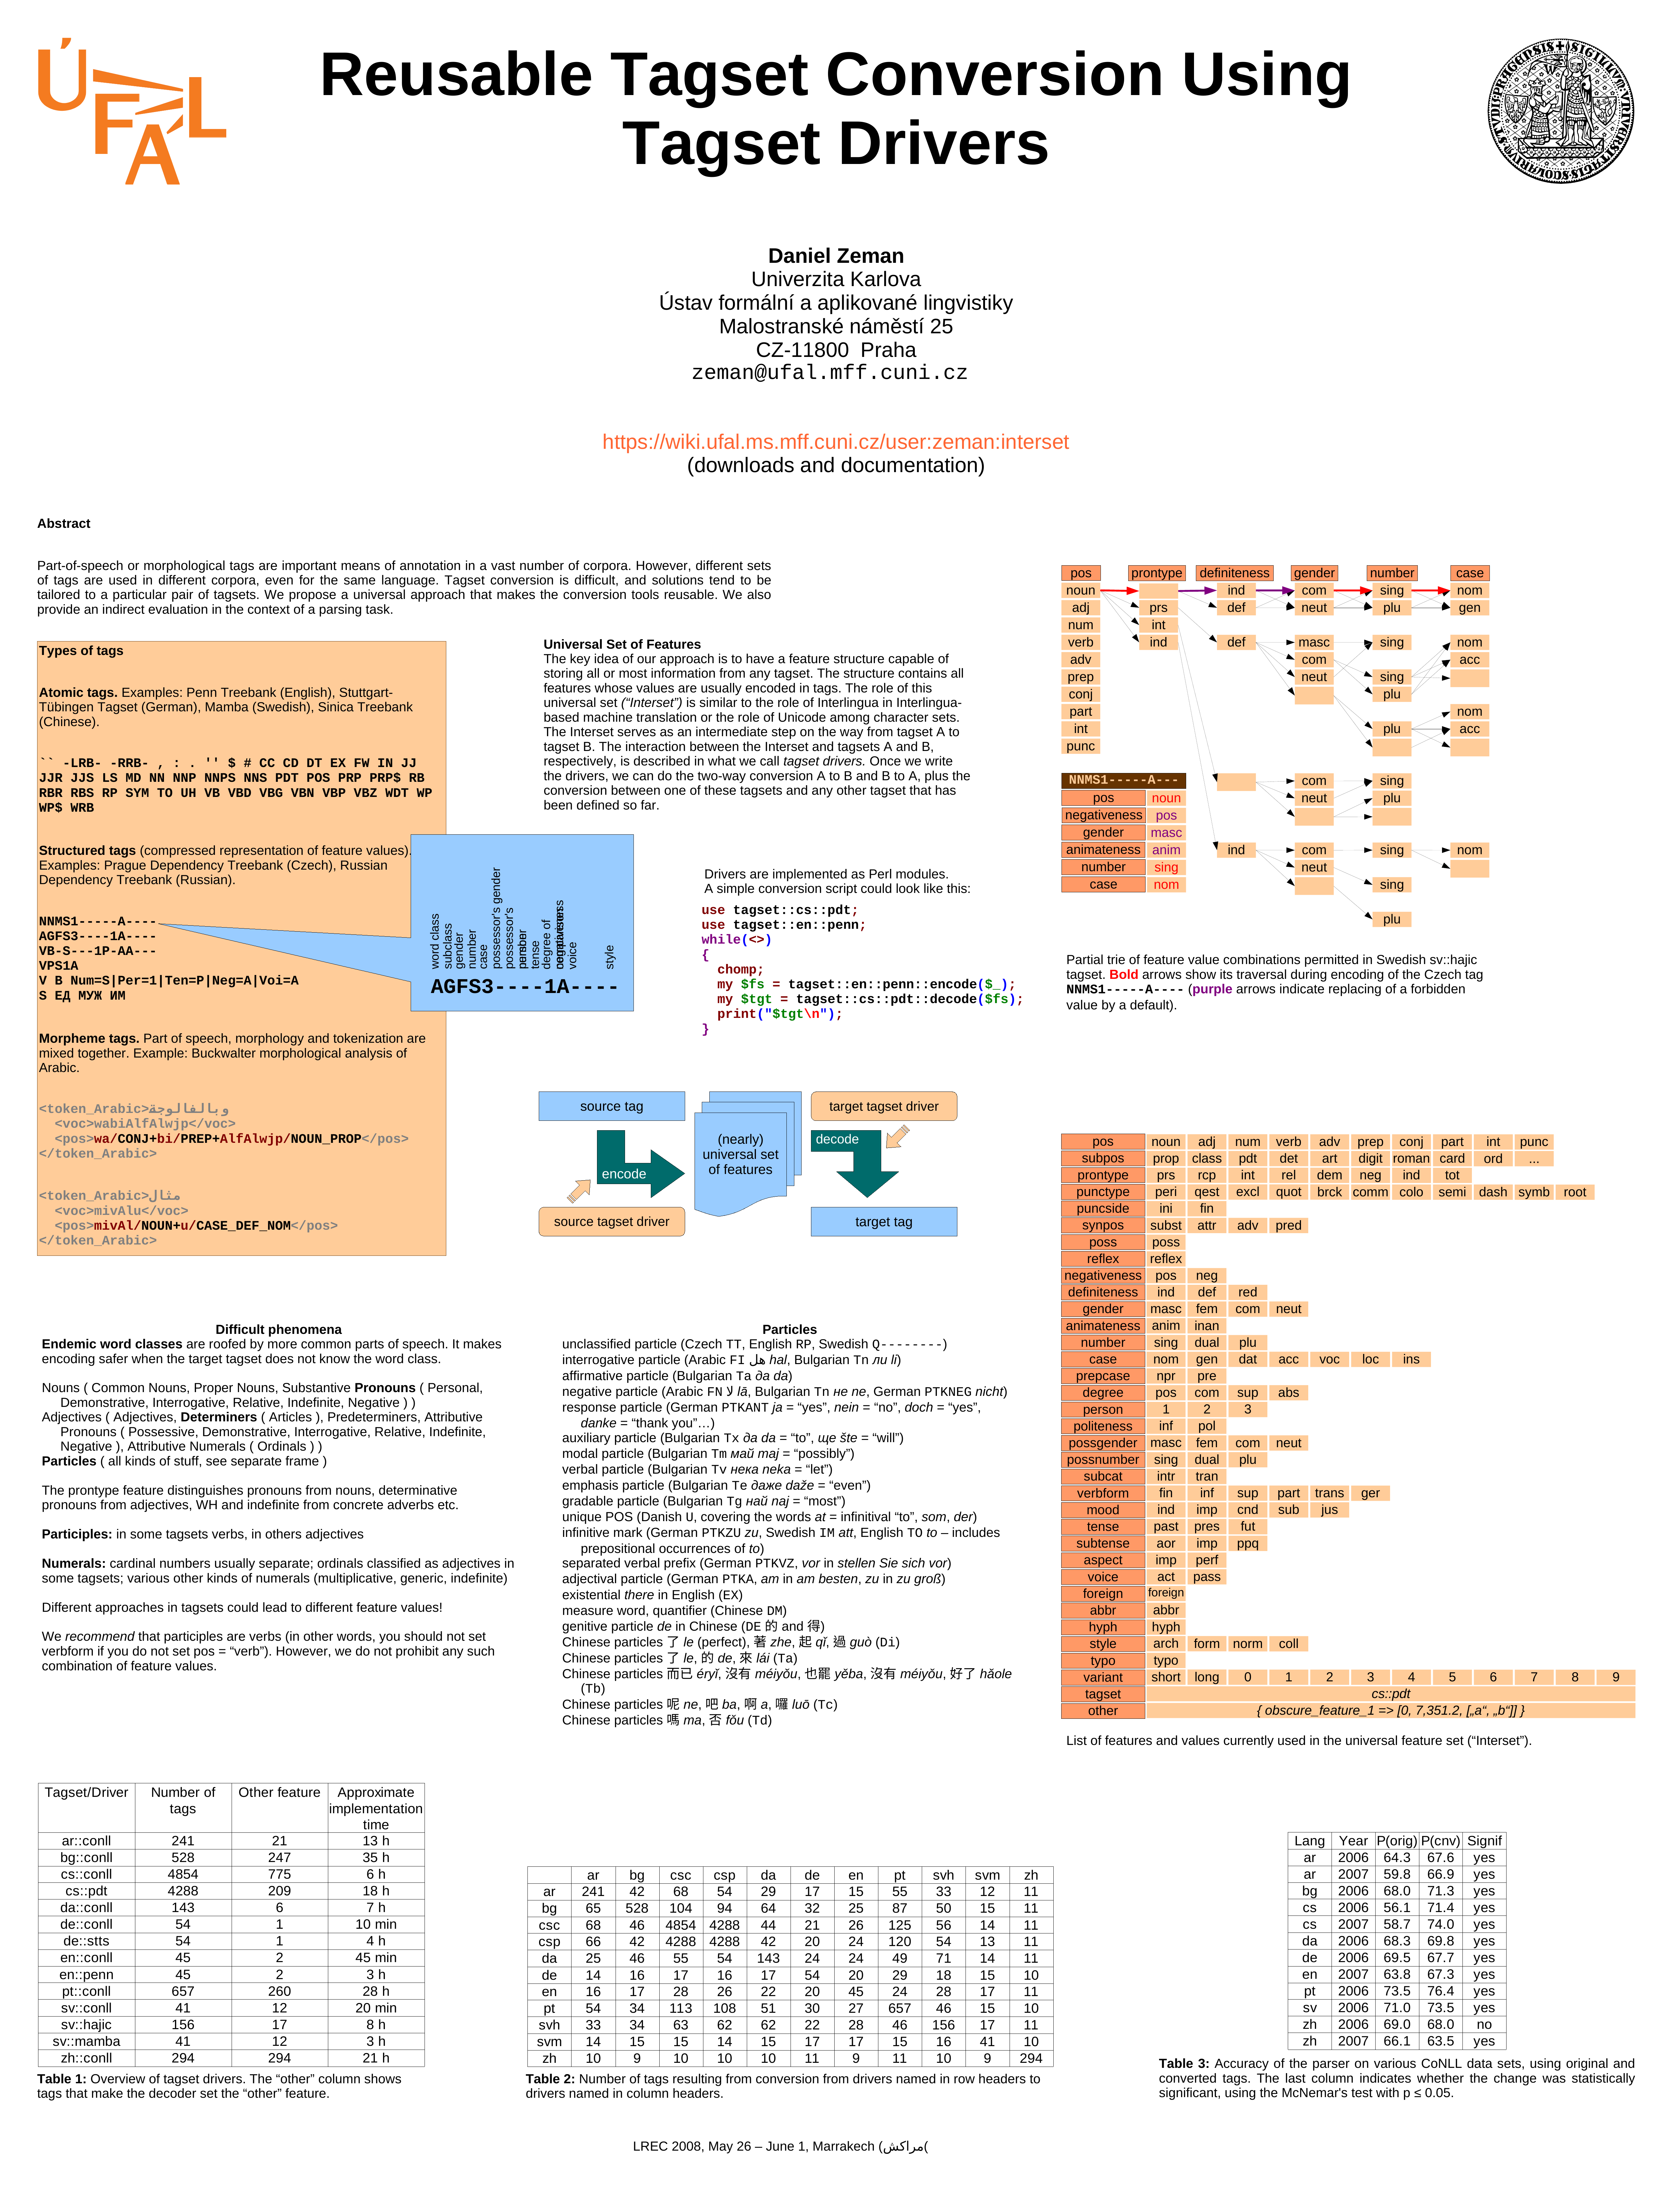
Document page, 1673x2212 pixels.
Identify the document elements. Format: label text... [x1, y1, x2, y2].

list plu [1228, 1452, 1268, 1468]
list number [1061, 1335, 1145, 1350]
list root [1556, 1184, 1595, 1200]
list pos [1062, 790, 1146, 806]
list neut [1269, 1301, 1308, 1317]
list number [1367, 565, 1418, 581]
list plu [1372, 790, 1412, 806]
list peri [1146, 1184, 1186, 1200]
list neut [1295, 860, 1334, 875]
list animateness [1061, 1318, 1145, 1334]
list Table 3: Accuracy of the parser on various CoNLL data sets, using original and converted tags. The last column indicates whether the change was statistically significant, using the McNemar's test with p ≤ 0.05. [1159, 2056, 1636, 2102]
list prep [1061, 669, 1101, 685]
list norm [1228, 1636, 1268, 1651]
text_box [158, 834, 634, 1011]
list plu [1372, 686, 1412, 702]
list tagset [1061, 1686, 1145, 1702]
list conj [1061, 686, 1101, 702]
list [1139, 583, 1178, 599]
text_box [597, 1130, 685, 1198]
list mood [1061, 1502, 1145, 1518]
list typo [1061, 1653, 1145, 1668]
text_box target tag [811, 1207, 957, 1236]
list ind [1392, 1168, 1431, 1183]
list pres [1187, 1519, 1227, 1534]
list sup [1228, 1385, 1267, 1401]
text_box Drivers are implemented as Perl modules. A simple conversion script could look like this: [700, 864, 976, 899]
list Table 2: Number of tags resulting from conversion from drivers named in row headers to drivers named in column headers. [526, 2071, 1060, 2102]
list prs [1139, 600, 1178, 616]
list part [1433, 1134, 1472, 1150]
list poss [1146, 1234, 1186, 1250]
list 2 [1310, 1669, 1349, 1685]
list prop [1146, 1151, 1186, 1166]
list inan [1187, 1318, 1226, 1334]
list 5 [1433, 1669, 1472, 1685]
text_box Difficult phenomena Endemic word classes are roofed by more common parts of speech. It makes encoding safer when the target tagset does not know the word class. Nouns ( Common Nouns, Proper Nouns, Substantive Pronouns ( Personal, Demonstrative, Interrogative, Relative, Indefinite, Negative ) ) Adjectives ( Adjectives, Determiners ( Articles ), Predeterminers, Attributive Pronouns ( Possessive, Demonstrative, Interrogative, Relative, Indefinite, Negative ), Attributive Numerals ( Ordinals ) ) Particles ( all kinds of stuff, see separate frame ) The prontype feature distinguishes pronouns from nouns, determinative pronouns from adjectives, WH and indefinite from concrete adverbs etc. Participles: in some tagsets verbs, in others adjectives Numerals: cardinal numbers usually separate; ordinals classified as adjectives in some tagsets; various other kinds of numerals (multiplicative, generic, indefinite) Different approaches in tagsets could lead to different feature values! We recommend that participles are verbs (in other words, you should not set verbform if you do not set pos = “verb”). However, we do not prohibit any such combination of feature values. [37, 1319, 521, 1680]
list inf [1146, 1419, 1186, 1434]
list fem [1187, 1435, 1226, 1451]
list aor [1146, 1536, 1186, 1551]
list subtense [1061, 1536, 1145, 1551]
list card [1433, 1151, 1472, 1166]
text_box [1022, 1368, 1589, 1391]
list abbr [1146, 1603, 1186, 1618]
list fin [1146, 1485, 1186, 1501]
list imp [1146, 1552, 1186, 1568]
list 1 [1146, 1402, 1186, 1417]
list pos [1061, 1134, 1145, 1149]
list sing [1372, 773, 1412, 789]
text_box [886, 1128, 906, 1148]
list masc [1146, 1435, 1186, 1451]
text_box tense [526, 862, 537, 974]
list punctype [1061, 1184, 1145, 1200]
list trans [1310, 1485, 1349, 1501]
list npr [1146, 1368, 1186, 1384]
list gender [1291, 565, 1338, 581]
list brck [1310, 1184, 1349, 1200]
list 9 [1597, 1670, 1636, 1685]
list red [1228, 1285, 1268, 1300]
list sing [1372, 635, 1412, 650]
list ind [1217, 583, 1256, 598]
list 2 [1187, 1402, 1227, 1417]
list negativeness [1061, 1268, 1145, 1284]
list art [1310, 1151, 1349, 1166]
list ind [1139, 635, 1178, 650]
list neg [1187, 1268, 1226, 1284]
list class [1187, 1151, 1226, 1166]
list punc [1061, 738, 1101, 754]
list dat [1228, 1351, 1268, 1367]
list prepcase [1061, 1368, 1145, 1384]
picture [37, 37, 226, 185]
list 8 [1556, 1669, 1595, 1685]
list perf [1187, 1552, 1227, 1568]
list synpos [1061, 1217, 1145, 1233]
list pos [1146, 1268, 1186, 1284]
list abs [1269, 1385, 1308, 1401]
list int [1139, 617, 1178, 633]
list tot [1433, 1168, 1472, 1183]
list adv [1228, 1218, 1267, 1233]
list prs [1146, 1167, 1186, 1183]
list adj [1187, 1134, 1226, 1150]
list Table 1: Overview of tagset drivers. The “other” column shows tags that make the decoder set the “other” feature. [37, 2071, 428, 2102]
list number [1062, 859, 1146, 875]
list Abstract Part-of-speech or morphological tags are important means of annotation in a vast number of corpora. However, different sets of tags are used in different corpora, even for the same language. Tagset conversion is difficult, and solutions tend to be tailored to a particular pair of tagsets. We propose a universal approach that makes the conversion tools reusable. We also provide an indirect evaluation in the context of a parsing task. [37, 516, 772, 621]
list conj [1392, 1134, 1431, 1150]
list int [1228, 1167, 1267, 1183]
list 7 [1515, 1669, 1554, 1685]
text_box [903, 1125, 910, 1131]
list sub [1269, 1502, 1309, 1518]
list voice [1061, 1569, 1145, 1585]
list masc [1146, 1301, 1186, 1317]
list reflex [1146, 1251, 1186, 1267]
list prep [1351, 1134, 1390, 1150]
text_box case [474, 909, 487, 974]
text_box AGFS3----1A---- [426, 973, 625, 1002]
list part [1269, 1485, 1309, 1501]
list coll [1269, 1636, 1309, 1651]
list anim [1147, 842, 1186, 858]
list ins [1392, 1351, 1431, 1367]
list acc [1450, 721, 1490, 737]
list adj [1061, 600, 1101, 616]
list com [1228, 1301, 1267, 1317]
list abbr [1061, 1603, 1145, 1618]
list animateness [1062, 842, 1145, 858]
list pos [1146, 1385, 1186, 1401]
list [1295, 686, 1334, 705]
list cs::pdt [1146, 1686, 1636, 1701]
text_box encode [597, 1164, 656, 1184]
list hyph [1146, 1619, 1186, 1635]
list part [1061, 704, 1101, 719]
list form [1187, 1636, 1227, 1651]
list nom [1146, 1351, 1186, 1367]
list prontype [1061, 1167, 1145, 1183]
list pre [1187, 1368, 1226, 1384]
text_box use tagset::cs::pdt; use tagset::en::penn; while(<>) { chomp; my $fs = tagset::en::penn::encode($_); my $tgt = tagset::cs::pdt::decode($fs); print("$tgt\n"); } [697, 901, 1041, 1041]
list dash [1474, 1184, 1513, 1200]
list adv [1061, 652, 1101, 668]
list com [1228, 1435, 1267, 1451]
list digit [1351, 1151, 1390, 1166]
text_box style [600, 853, 623, 974]
list act [1146, 1569, 1186, 1585]
list com [1187, 1385, 1226, 1401]
list Types of tags Atomic tags. Examples: Penn Treebank (English), Stuttgart-Tübingen Tagset (German), Mamba (Swedish), Sinica Treebank (Chinese). `` -LRB- -RRB- , : . '' $ # CC CD DT EX FW IN JJ JJR JJS LS MD NN NNP NNPS NNS PDT POS PRP PRP$ RB RBR RBS RP SYM TO UH VB VBD VBG VBN VBP VBZ WDT WP WP$ WRB Structured tags (compressed representation of feature values). Examples: Prague Dependency Treebank (Czech), Russian Dependency Treebank (Russian). NNMS1-----A---- AGFS3----1A---- VB-S---1P-AA--- VPS1A V B Num=S|Per=1|Ten=P|Neg=A|Voi=A S ЕД МУЖ ИМ Morpheme tags. Part of speech, morphology and tokenization are mixed together. Example: Buckwalter morphological analysis of Arabic. <token_Arabic>وبالفالوجة <voc>wabiAlfAlwjp</voc> <pos>wa/CONJ+bi/PREP+AlfAlwjp/NOUN_PROP</pos> </token_Arabic> <token_Arabic>مثال <voc>mivAlu</voc> <pos>mivAl/NOUN+u/CASE_DEF_NOM</pos> </token_Arabic> [37, 641, 446, 1256]
text_box List of features and values currently used in the universal feature set (“Interset”). [1062, 1730, 1636, 1766]
list rcp [1187, 1167, 1226, 1183]
text_box subclass [438, 909, 450, 974]
text_box degree of comparison [537, 853, 550, 974]
list verbform [1061, 1486, 1145, 1501]
list hyph [1061, 1620, 1145, 1635]
list loc [1351, 1351, 1390, 1367]
list com [1295, 652, 1334, 668]
chart [527, 1866, 1124, 2119]
list fin [1187, 1201, 1226, 1216]
list punc [1515, 1134, 1554, 1150]
list 6 [1474, 1669, 1513, 1685]
list num [1228, 1134, 1267, 1150]
list other [1061, 1703, 1145, 1719]
list definiteness [1061, 1284, 1145, 1300]
list puncside [1061, 1201, 1145, 1216]
list ind [1146, 1284, 1186, 1300]
list verb [1061, 635, 1101, 650]
list dual [1187, 1452, 1227, 1468]
text_box possessor's number [500, 862, 513, 974]
list reflex [1061, 1251, 1145, 1267]
list dual [1187, 1335, 1227, 1351]
list imp [1187, 1502, 1227, 1518]
list com [1295, 842, 1334, 858]
list neut [1295, 669, 1334, 685]
list ord [1474, 1151, 1513, 1166]
list case [1450, 565, 1490, 581]
list pred [1269, 1218, 1308, 1233]
list roman [1392, 1151, 1431, 1166]
list anim [1146, 1318, 1186, 1334]
text_box Reusable Tagset Conversion Using Tagset Drivers [297, 37, 1376, 180]
list arch [1146, 1636, 1186, 1651]
list foreign [1061, 1586, 1145, 1602]
list adv [1310, 1134, 1349, 1150]
list com [1295, 773, 1334, 789]
list aspect [1061, 1553, 1145, 1568]
list { obscure_feature_1 => [0, 7,351.2, [„a“, „b“]] } [1146, 1703, 1636, 1718]
list possnumber [1061, 1452, 1145, 1468]
list neg [1351, 1168, 1390, 1183]
text_box [569, 1195, 576, 1201]
list nom [1450, 635, 1490, 650]
list ind [1217, 842, 1256, 858]
list plu [1372, 911, 1412, 927]
list 3 [1351, 1669, 1390, 1685]
list jus [1310, 1502, 1349, 1518]
list det [1269, 1151, 1308, 1166]
list colo [1392, 1184, 1431, 1200]
text_box Particles unclassified particle (Czech TT, English RP, Swedish Q--------) interrogative particle (Arabic FI هل hal, Bulgarian Tn ли li) affirmative particle (Bulgarian Ta да da) negative particle (Arabic FN لا lā, Bulgarian Tn не ne, German PTKNEG nicht) response particle (German PTKANT ja = “yes”, nein = “no”, doch = “yes”, danke = “thank you”…) auxiliary particle (Bulgarian Tx да da = “to”, ще šte = “will”) modal particle (Bulgarian Tm май maj = “possibly”) verbal particle (Bulgarian Tv нека neka = “let”) emphasis particle (Bulgarian Te даже daže = “even”) gradable particle (Bulgarian Tg най naj = “most”) unique POS (Danish U, covering the words at = infinitival “to”, som, der) infinitive mark (German PTKZU zu, Swedish IM att, English TO to – includes prepositional occurrences of to) separated verbal prefix (German PTKVZ, vor in stellen Sie sich vor) adjectival particle (German PTKA, am in am besten, zu in zu groß) existential there in English (EX) measure word, quantifier (Chinese DM) genitive particle de in Chinese (DE 的 and 得) Chinese particles 了 le (perfect), 著 zhe, 起 qǐ, 過 guò (Di) Chinese particles 了 le, 的 de, 來 lái (Ta) Chinese particles 而已 éryǐ, 沒有 méiyǒu, 也罷 yěba, 沒有 méiyǒu, 好了 hǎole (Tb) Chinese particles 呢 ne, 吧 ba, 啊 a, 囉 luō (Tc) Chinese particles 嗎 ma, 否 fǒu (Td) [557, 1319, 1022, 1723]
list ind [1146, 1502, 1186, 1518]
list case [1061, 1351, 1145, 1367]
list gen [1187, 1351, 1227, 1367]
list tran [1187, 1469, 1227, 1484]
list fut [1228, 1519, 1268, 1534]
list nom [1450, 842, 1490, 858]
list qest [1187, 1184, 1226, 1200]
list gen [1450, 600, 1490, 616]
text_box negativeness [550, 853, 563, 974]
text_box possessor's gender [487, 862, 500, 974]
list nom [1450, 583, 1490, 598]
picture [1486, 37, 1636, 185]
list acc [1269, 1351, 1309, 1367]
list typo [1146, 1653, 1186, 1668]
text_box Daniel Zeman Univerzita Karlova Ústav formální a aplikované lingvistiky Malostranské náměstí 25 CZ-11800 Praha zeman@ufal.mff.cuni.cz [394, 241, 1279, 388]
list ger [1351, 1486, 1390, 1501]
list voc [1310, 1351, 1349, 1367]
list politeness [1061, 1419, 1145, 1434]
text_box [571, 1180, 590, 1199]
list intr [1146, 1469, 1186, 1484]
list ... [1515, 1151, 1554, 1166]
list [1372, 808, 1412, 826]
list inf [1187, 1485, 1227, 1501]
chart [37, 1782, 425, 2067]
list symb [1515, 1184, 1554, 1200]
list noun [1146, 1134, 1186, 1150]
list [1450, 669, 1490, 687]
list 3 [1228, 1402, 1268, 1417]
chart [1287, 1831, 1507, 2051]
list past [1146, 1519, 1186, 1534]
list pos [1062, 565, 1101, 581]
list rel [1269, 1168, 1308, 1183]
text_box gender [450, 909, 463, 974]
list long [1187, 1669, 1227, 1685]
list def [1217, 600, 1256, 616]
list quot [1269, 1184, 1308, 1200]
list ppq [1228, 1536, 1268, 1551]
list case [1062, 877, 1146, 892]
list def [1217, 635, 1256, 650]
list [1450, 738, 1490, 757]
list [1217, 773, 1256, 791]
list neut [1295, 790, 1334, 806]
list style [1061, 1636, 1145, 1652]
list plu [1372, 600, 1412, 616]
list tense [1061, 1519, 1145, 1535]
list ini [1146, 1201, 1186, 1216]
list int [1474, 1134, 1513, 1150]
list subst [1146, 1218, 1186, 1233]
text_box source tag [539, 1092, 685, 1121]
list dem [1310, 1168, 1349, 1183]
list NNMS1-----A--- [1062, 773, 1186, 789]
list noun [1061, 583, 1101, 598]
list sing [1146, 1335, 1186, 1350]
list possgender [1061, 1435, 1145, 1451]
list [1372, 738, 1412, 757]
text_box Partial trie of feature value combinations permitted in Swedish sv::hajic tagset. Bold arrows show its traversal during encoding of the Czech tag NNMS1-----A---- (purple arrows indicate replacing of a forbidden value by a default). [1062, 950, 1490, 1018]
list subcat [1061, 1469, 1145, 1484]
list com [1295, 583, 1334, 598]
list pdt [1228, 1151, 1267, 1166]
list sing [1372, 583, 1412, 598]
list subpos [1061, 1151, 1145, 1166]
list 0 [1228, 1669, 1268, 1685]
text_box Universal Set of Features The key idea of our approach is to have a feature structure capable of storing all or most information from any tagset. The structure contains all features whose values are usually encoded in tags. The role of this universal set (“Interset”) is similar to the role of Interlingua in Interlingua-based machine translation or the role of Unicode among character sets. The Interset serves as an intermediate step on the way from tagset A to tagset B. The interaction between the Interset and tagsets A and B, respectively, is described in what we call tagset drivers. Once we write the drivers, we can do the two-way conversion A to B and B to A, plus the conversion between one of these tagsets and any other tagset that has been defined so far. [539, 641, 976, 823]
list nom [1147, 877, 1186, 893]
list acc [1450, 652, 1490, 668]
list definiteness [1196, 565, 1274, 581]
list fem [1187, 1301, 1226, 1317]
list [1450, 860, 1490, 878]
text_box [901, 1126, 908, 1133]
text_box [567, 1197, 574, 1203]
text_box LREC 2008, May 26 – June 1, Marrakech (مراكش( [585, 2136, 976, 2156]
list verb [1269, 1134, 1308, 1150]
list sing [1147, 860, 1186, 875]
list foreign [1146, 1586, 1186, 1601]
list sing [1372, 877, 1412, 893]
text_box https://wiki.ufal.ms.mff.cuni.cz/user:zeman:interset (downloads and documentation) [598, 427, 1075, 479]
list 4 [1392, 1669, 1431, 1685]
list masc [1295, 635, 1334, 650]
text_box [811, 1130, 899, 1198]
list comm [1351, 1184, 1390, 1200]
text_box source tagset driver [539, 1207, 685, 1236]
list poss [1061, 1234, 1145, 1250]
list plu [1228, 1335, 1268, 1351]
list sing [1372, 669, 1412, 685]
text_box target tagset driver [811, 1092, 957, 1121]
list 1 [1269, 1669, 1309, 1685]
list num [1061, 617, 1101, 633]
text_box word class [425, 909, 438, 974]
list semi [1433, 1184, 1472, 1200]
list plu [1372, 721, 1412, 737]
list [1295, 808, 1334, 826]
list excl [1228, 1184, 1267, 1200]
list gender [1061, 1301, 1145, 1317]
list imp [1187, 1536, 1227, 1551]
text_box (nearly) universal set of features [695, 1092, 802, 1216]
list noun [1147, 790, 1186, 806]
list pol [1187, 1419, 1226, 1434]
list pass [1187, 1569, 1227, 1585]
list [1295, 877, 1334, 895]
text_box decode [811, 1129, 870, 1150]
list variant [1061, 1670, 1145, 1685]
list neut [1269, 1435, 1308, 1451]
list short [1146, 1669, 1186, 1685]
list int [1061, 721, 1101, 737]
list def [1187, 1285, 1227, 1300]
list person [1061, 1402, 1145, 1417]
list masc [1147, 825, 1186, 841]
list neut [1295, 600, 1334, 616]
list gender [1062, 825, 1146, 840]
text_box person [513, 862, 526, 974]
list sing [1146, 1452, 1186, 1468]
list nom [1450, 704, 1490, 719]
list attr [1187, 1218, 1226, 1233]
list degree [1061, 1385, 1145, 1401]
text_box number [463, 909, 474, 974]
list prontype [1128, 565, 1186, 581]
list sing [1372, 842, 1412, 858]
list sup [1228, 1485, 1268, 1501]
list negativeness [1062, 808, 1146, 823]
list pos [1147, 808, 1186, 823]
list cnd [1228, 1502, 1268, 1518]
text_box voice [563, 853, 586, 974]
